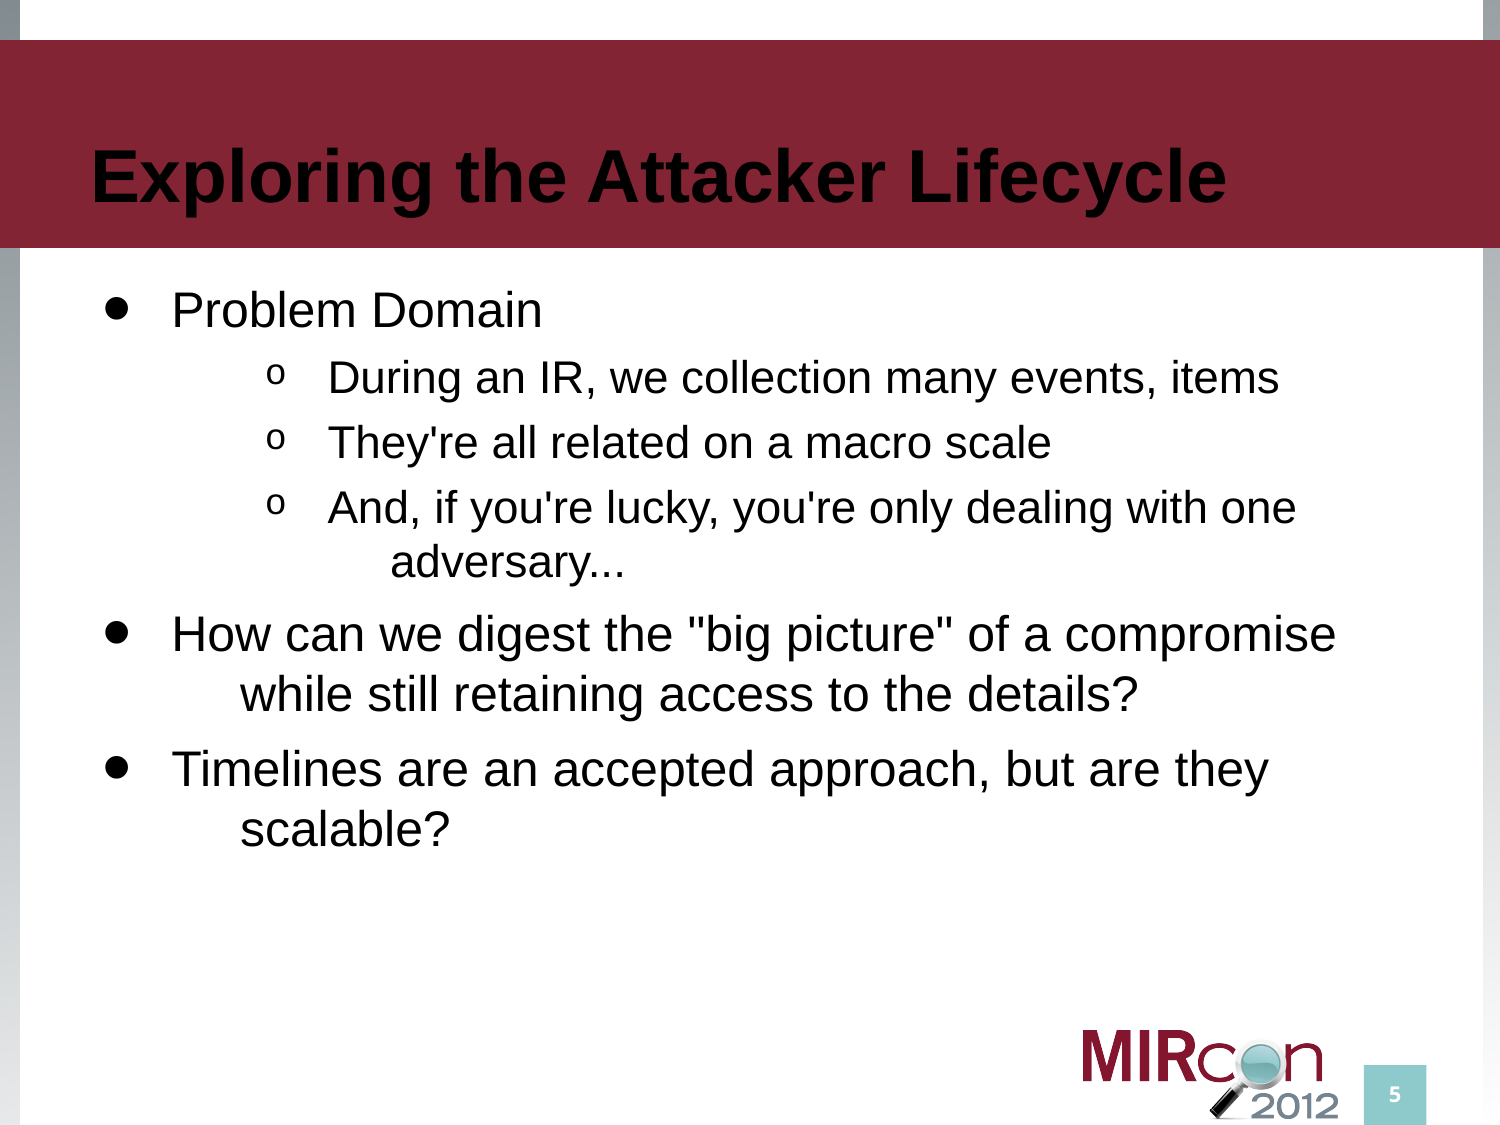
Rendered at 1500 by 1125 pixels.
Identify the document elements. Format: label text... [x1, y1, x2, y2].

list Problem Domain During an IR, we collection many events, items They're all related on a macro scale And, if you're lucky, you're only dealing with one adversary... How can we digest the "big picture" of a compromise while still retaining access to the details? Timelines are an accepted approach, but are they scalable? [75, 262, 1426, 879]
title Exploring the Attacker Lifecycle [75, 45, 1426, 233]
